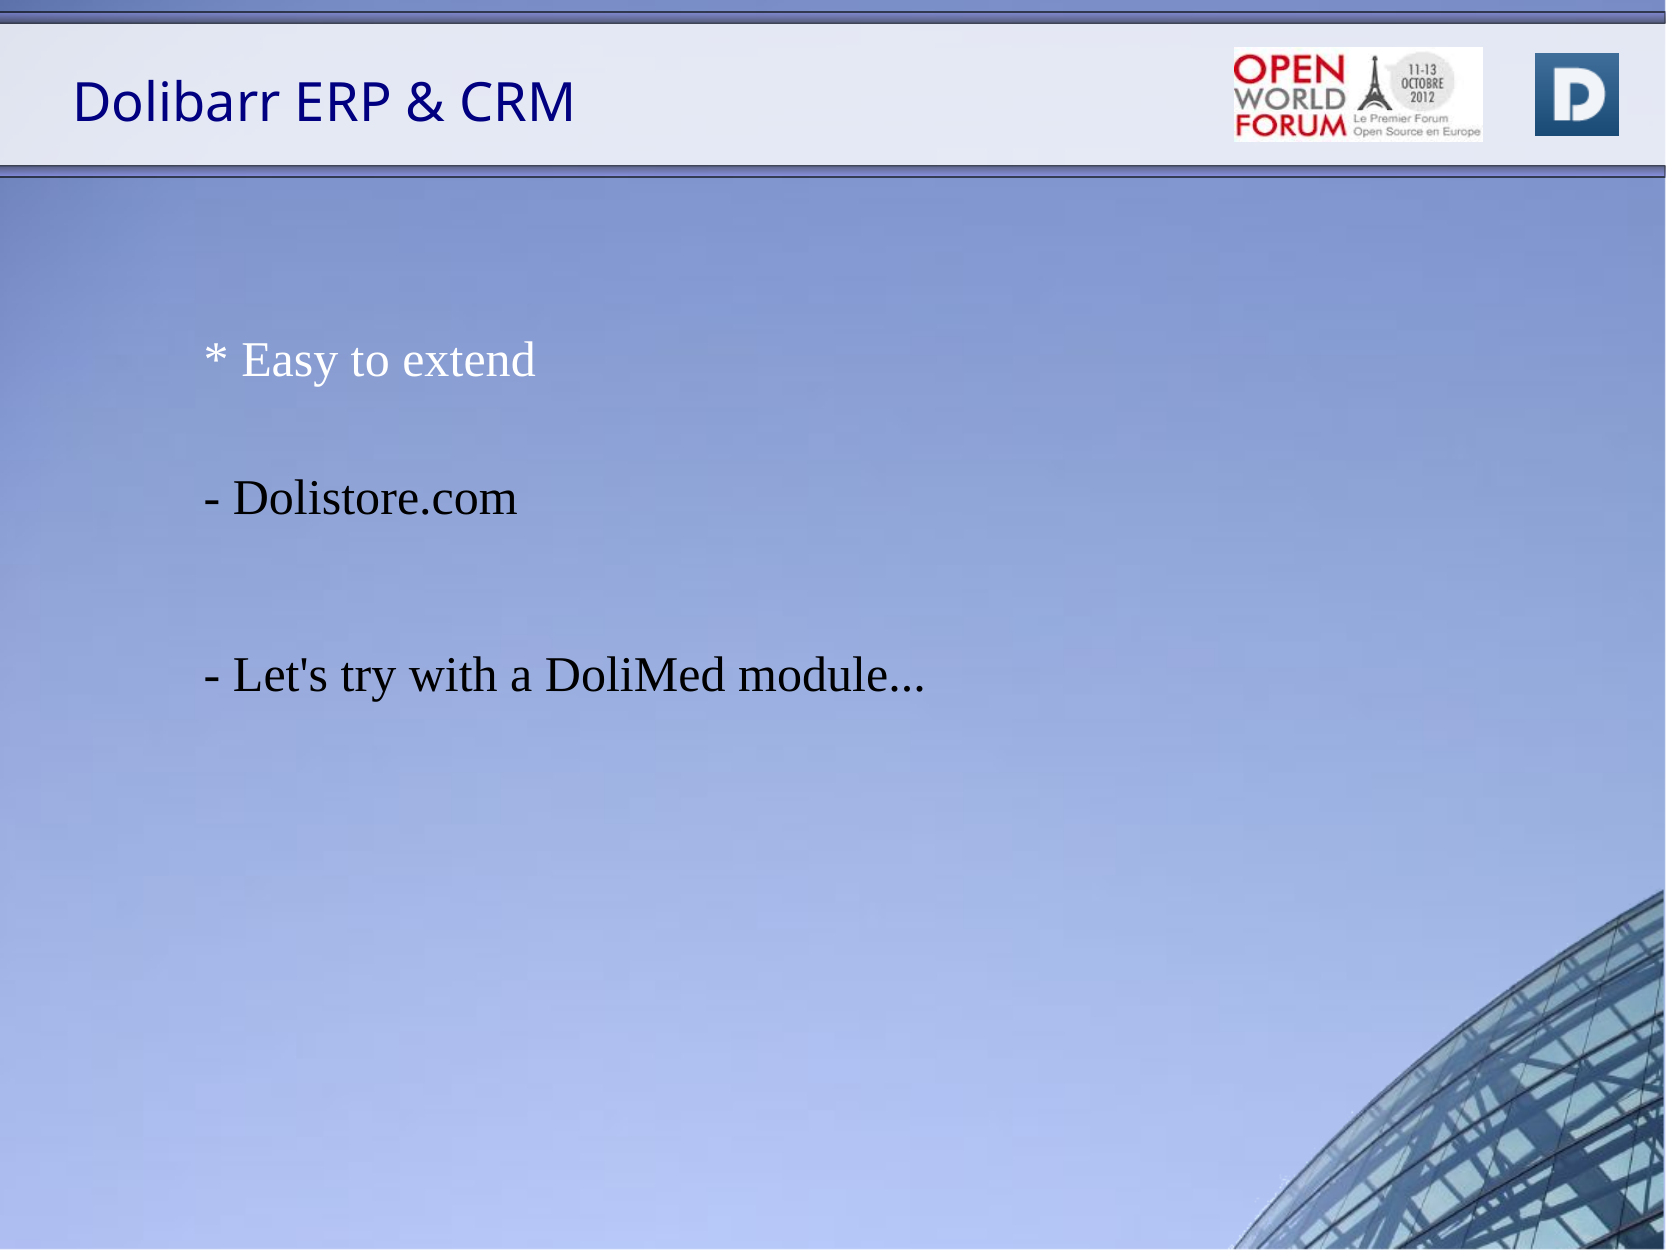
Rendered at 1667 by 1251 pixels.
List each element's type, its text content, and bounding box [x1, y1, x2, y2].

text_box [0, 11, 1667, 178]
text_box - Dolistore.com [188, 456, 534, 532]
text_box - Let's try with a DoliMed module... [188, 633, 942, 769]
text_box * Easy to extend [188, 318, 551, 394]
text_box Dolibarr ERP & CRM [57, 59, 628, 149]
picture [1535, 53, 1619, 136]
picture [0, 166, 1667, 1251]
picture [1234, 47, 1483, 142]
picture [0, 0, 1667, 23]
